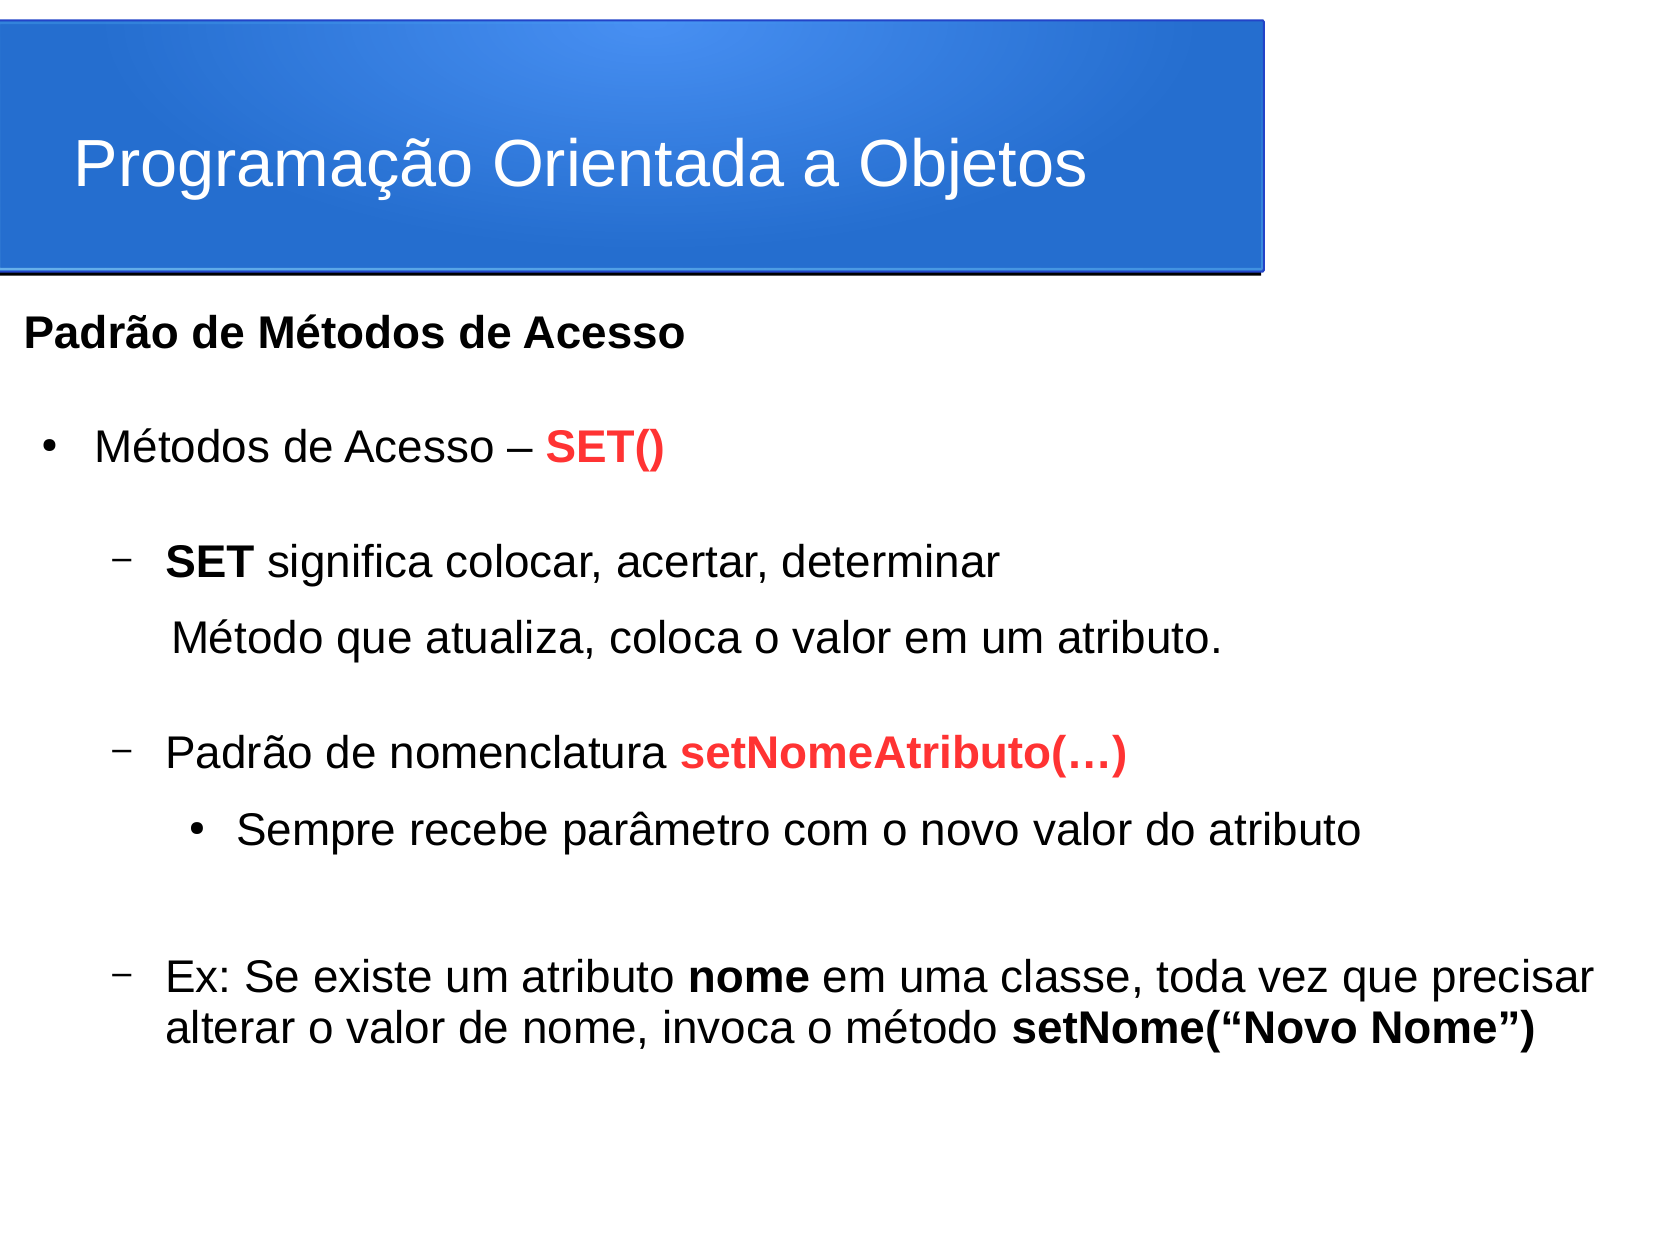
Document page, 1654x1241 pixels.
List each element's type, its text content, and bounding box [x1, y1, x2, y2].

list Padrão de Métodos de Acesso Métodos de Acesso – SET() SET significa colocar, acertar, determinar Método que atualiza, coloca o valor em um atributo. Padrão de nomenclatura setNomeAtributo(…) Sempre recebe parâmetro com o novo valor do atributo Ex: Se existe um atributo nome em uma classe, toda vez que precisar alterar o valor de nome, invoca o método setNome(“Novo Nome”) [23, 307, 1630, 1205]
text_box Programação Orientada a Objetos [73, 125, 1123, 201]
